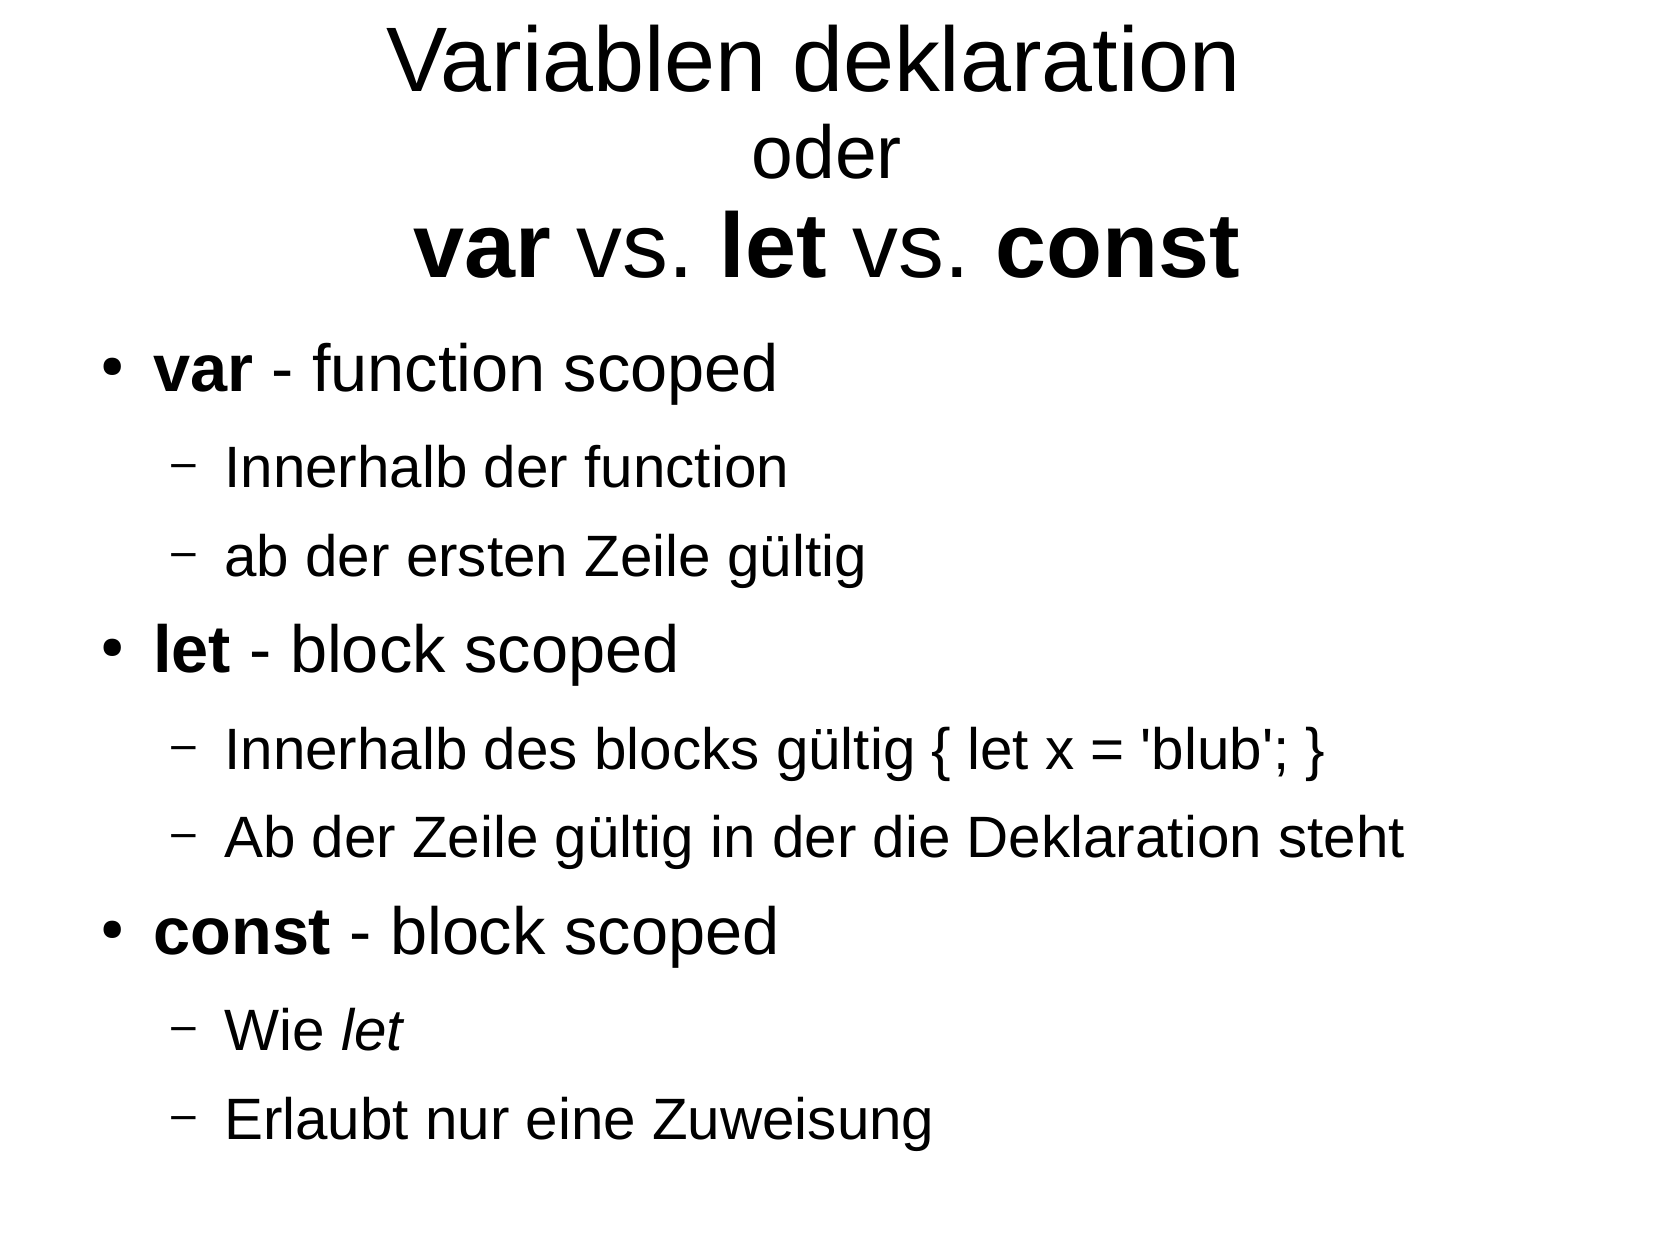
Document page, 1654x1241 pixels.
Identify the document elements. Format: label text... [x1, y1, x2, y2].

title Variablen deklaration oder var vs. let vs. const [82, 8, 1571, 298]
list var - function scoped Innerhalb der function ab der ersten Zeile gültig let - block scoped Innerhalb des blocks gültig { let x = 'blub'; } Ab der Zeile gültig in der die Deklaration steht const - block scoped Wie let Erlaubt nur eine Zuweisung [82, 330, 1571, 1205]
